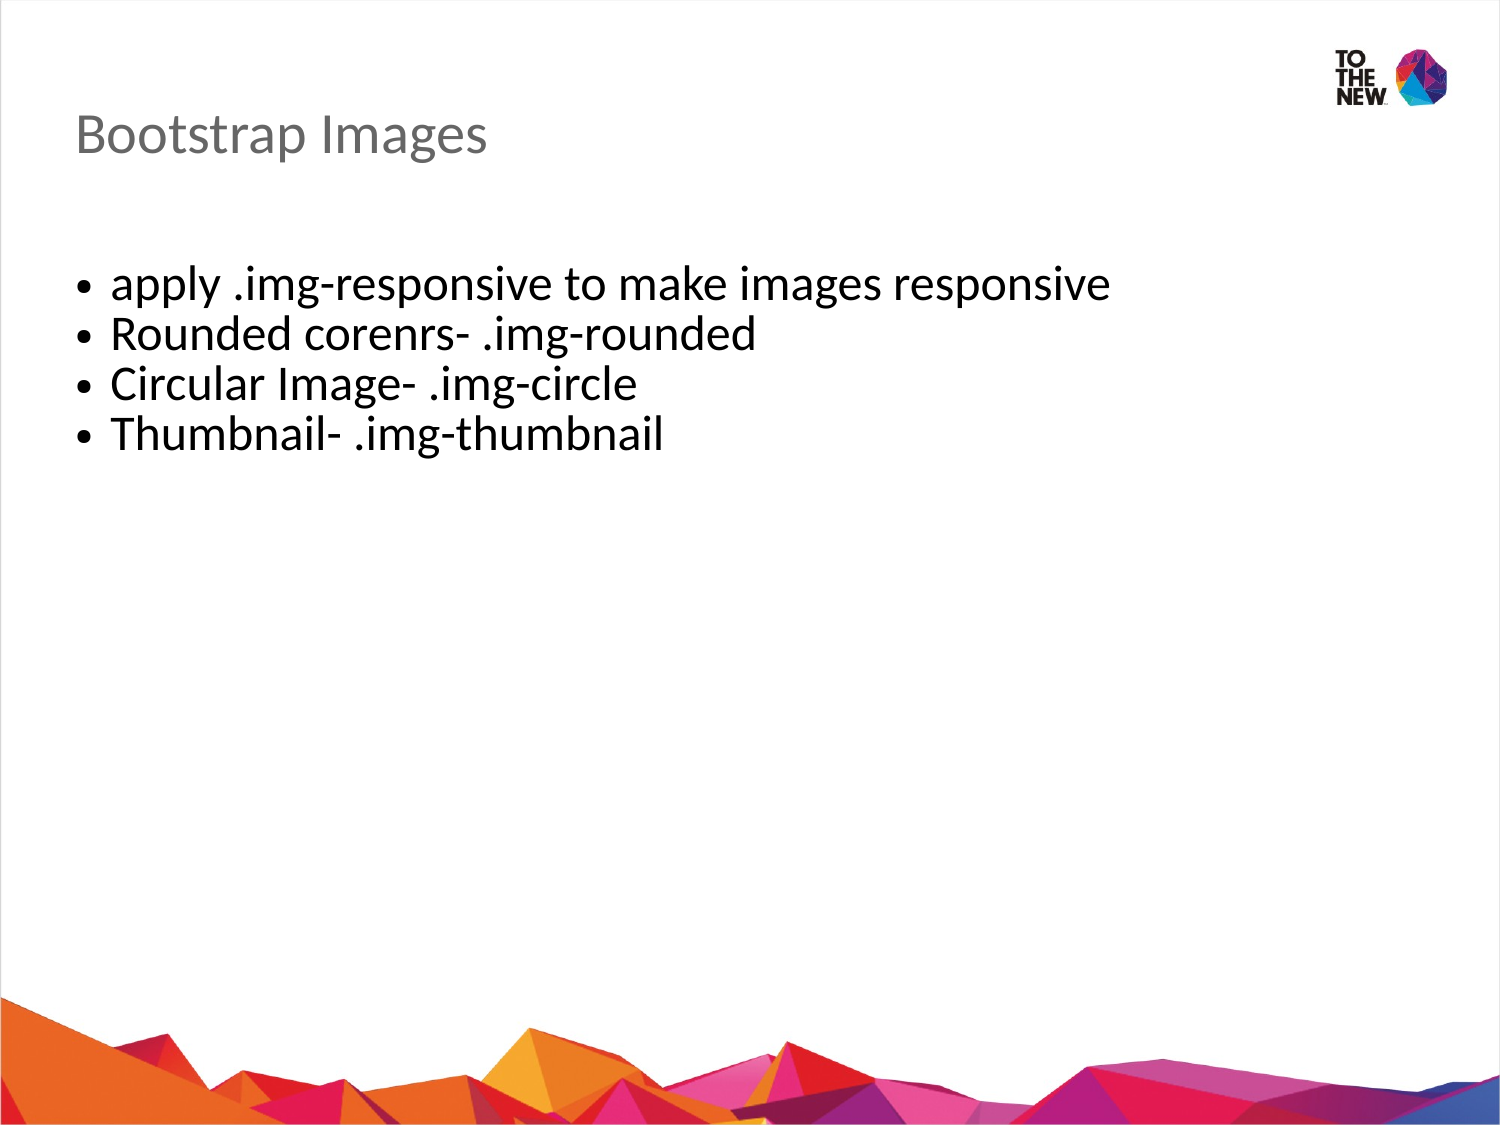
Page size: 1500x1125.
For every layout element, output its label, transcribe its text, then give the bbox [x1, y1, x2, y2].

list apply .img-responsive to make images responsive Rounded corenrs- .img-rounded Circular Image- .img-circle Thumbnail- .img-thumbnail [75, 263, 1425, 969]
picture [0, 0, 1500, 1125]
title Bootstrap Images [75, 44, 1425, 233]
